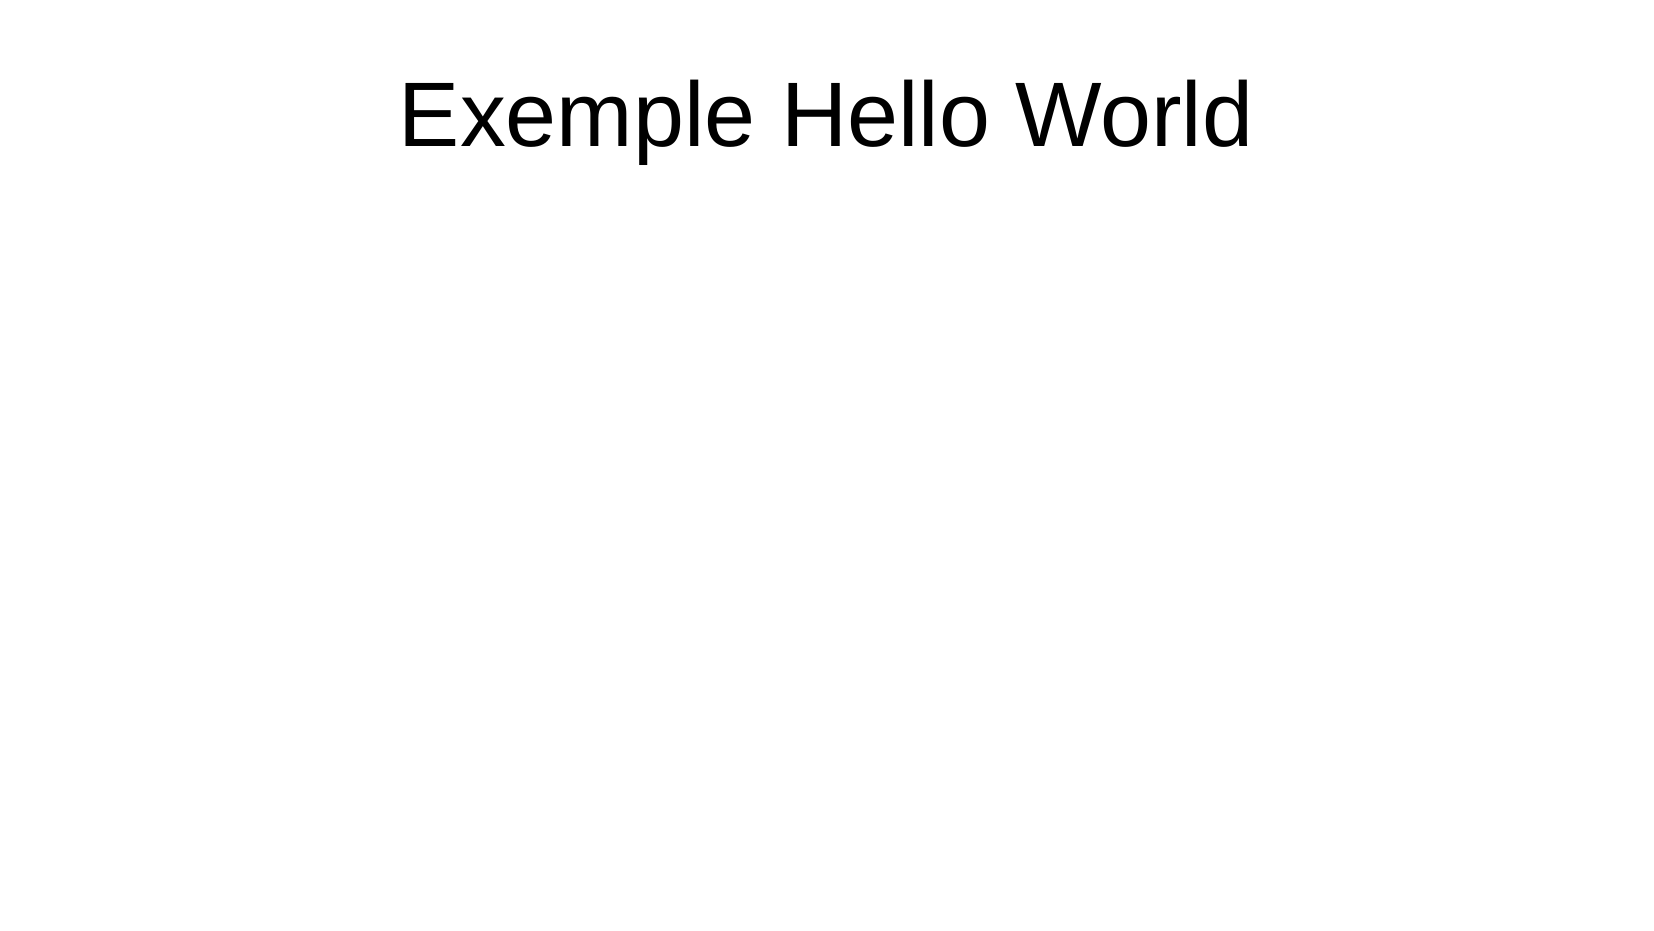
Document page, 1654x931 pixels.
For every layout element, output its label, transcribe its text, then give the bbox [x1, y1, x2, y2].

title Exemple Hello World [82, 37, 1571, 193]
